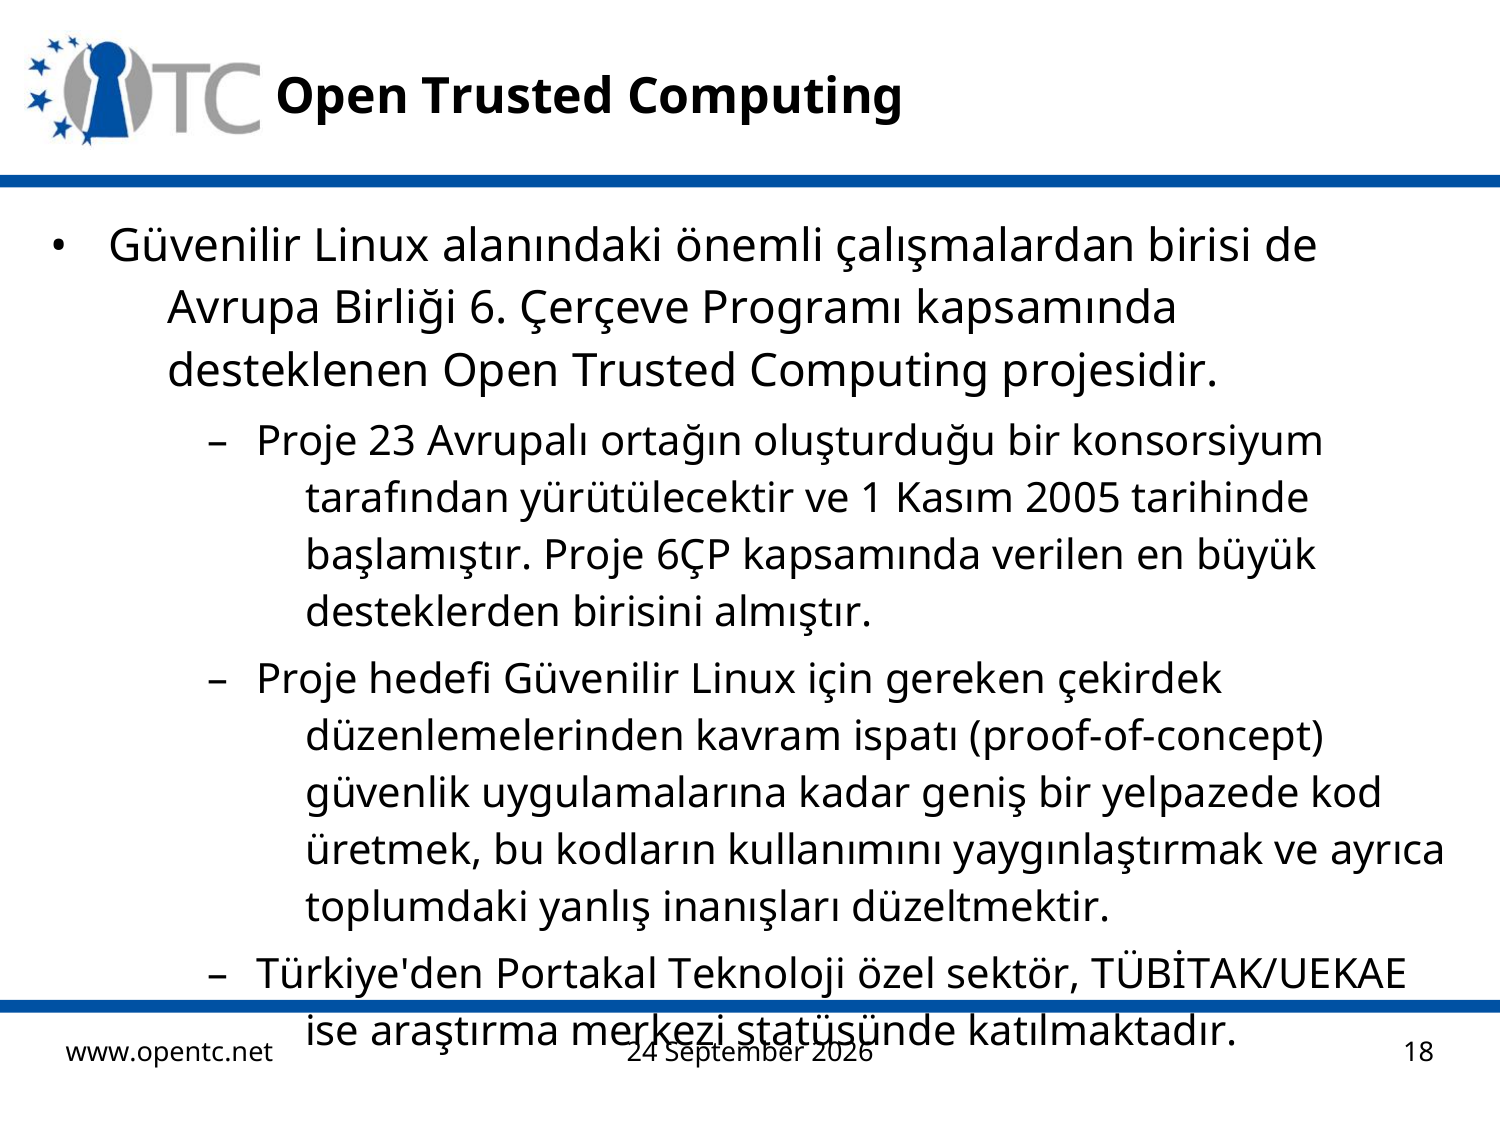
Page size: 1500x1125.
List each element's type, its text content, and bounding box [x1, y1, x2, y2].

list Güvenilir Linux alanındaki önemli çalışmalardan birisi de Avrupa Birliği 6. Çerçeve Programı kapsamında desteklenen Open Trusted Computing projesidir. Proje 23 Avrupalı ortağın oluşturduğu bir konsorsiyum tarafından yürütülecektir ve 1 Kasım 2005 tarihinde başlamıştır. Proje 6ÇP kapsamında verilen en büyük desteklerden birisini almıştır. Proje hedefi Güvenilir Linux için gereken çekirdek düzenlemelerinden kavram ispatı (proof-of-concept) güvenlik uygulamalarına kadar geniş bir yelpazede kod üretmek, bu kodların kullanımını yaygınlaştırmak ve ayrıca toplumdaki yanlış inanışları düzeltmektir. Türkiye'den Portakal Teknoloji özel sektör, TÜBİTAK/UEKAE ise araştırma merkezi statüsünde katılmaktadır. [50, 212, 1450, 935]
picture [24, 30, 263, 150]
title Open Trusted Computing [275, 7, 1450, 181]
